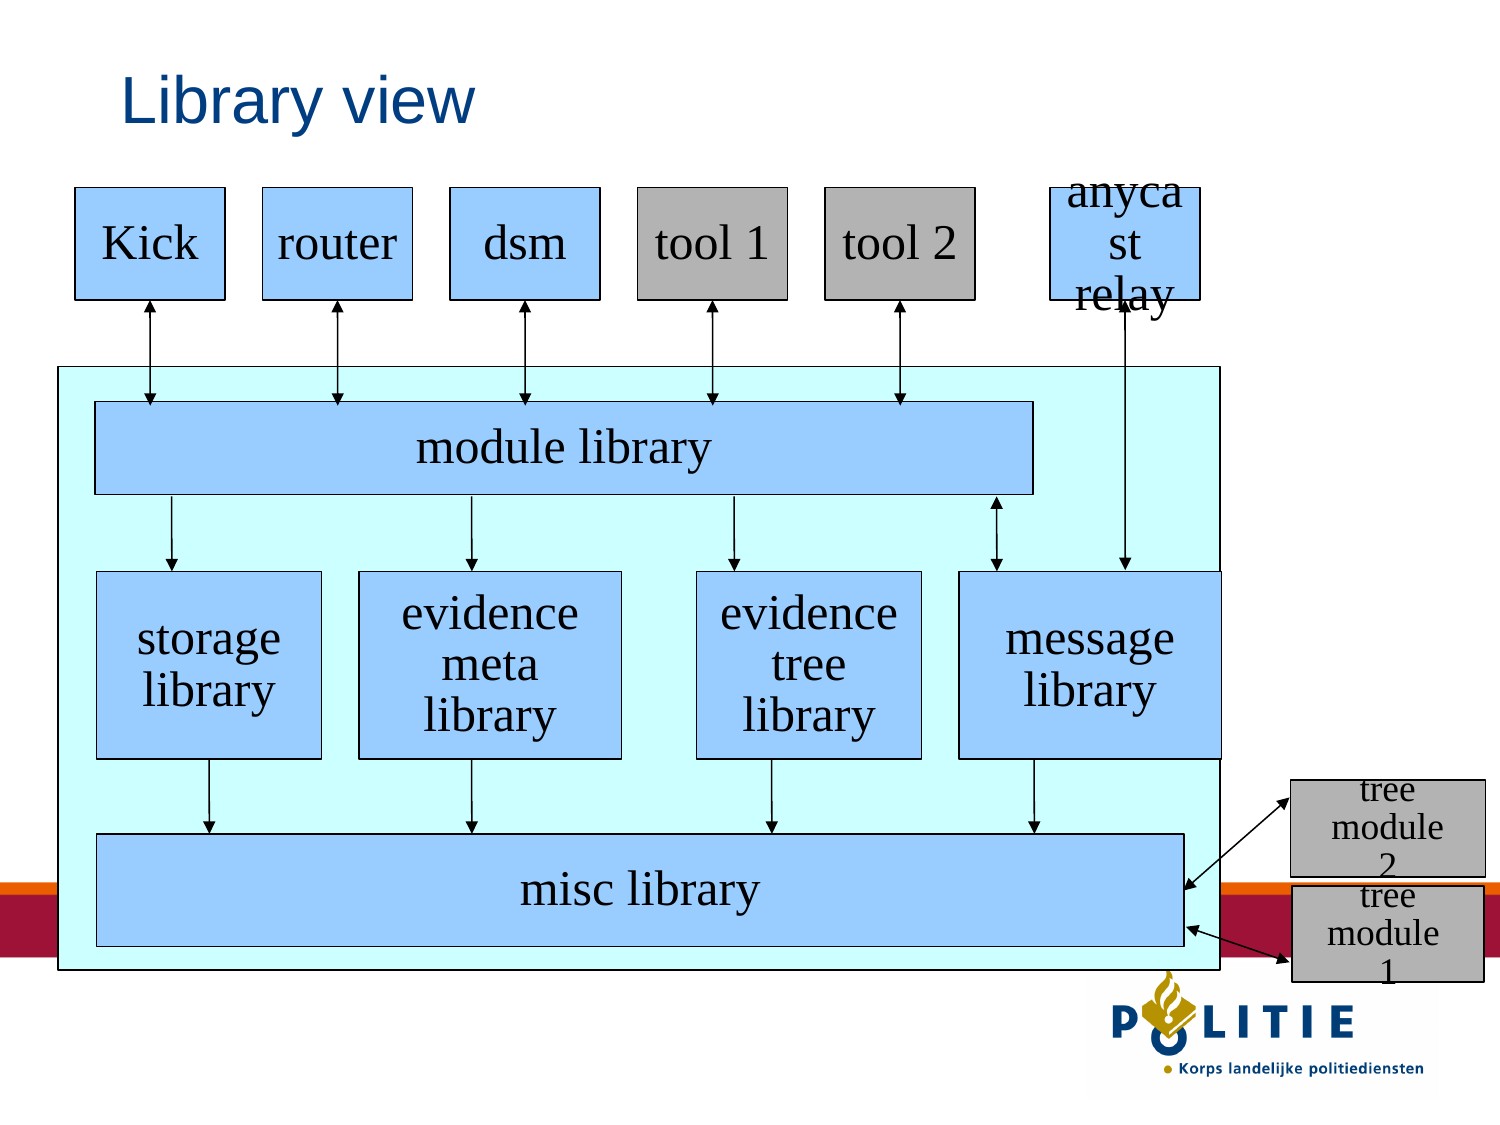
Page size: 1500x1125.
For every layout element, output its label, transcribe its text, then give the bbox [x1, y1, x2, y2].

text_box evidence tree library [696, 571, 922, 759]
text_box [526, 366, 711, 401]
text_box [1035, 759, 1221, 884]
text_box storage library [96, 571, 322, 759]
text_box evidence meta library [359, 571, 622, 759]
text_box [1126, 366, 1221, 571]
text_box Kick [75, 187, 226, 300]
text_box [57, 366, 1221, 970]
text_box router [262, 187, 413, 300]
text_box dsm [450, 187, 601, 300]
text_box message library [959, 571, 1222, 759]
text_box tree module 2 [1290, 779, 1486, 877]
text_box misc library [96, 833, 1185, 947]
text_box tool 1 [637, 187, 788, 300]
title Library view [120, 46, 1346, 160]
text_box [714, 366, 899, 401]
text_box tool 2 [825, 187, 976, 300]
text_box anycast relay [1050, 187, 1201, 300]
text_box tree module 1 [1292, 885, 1485, 983]
text_box [151, 366, 336, 401]
text_box [1185, 860, 1221, 937]
text_box module library [95, 401, 1033, 495]
picture [0, 0, 1500, 1125]
text_box [339, 366, 524, 401]
